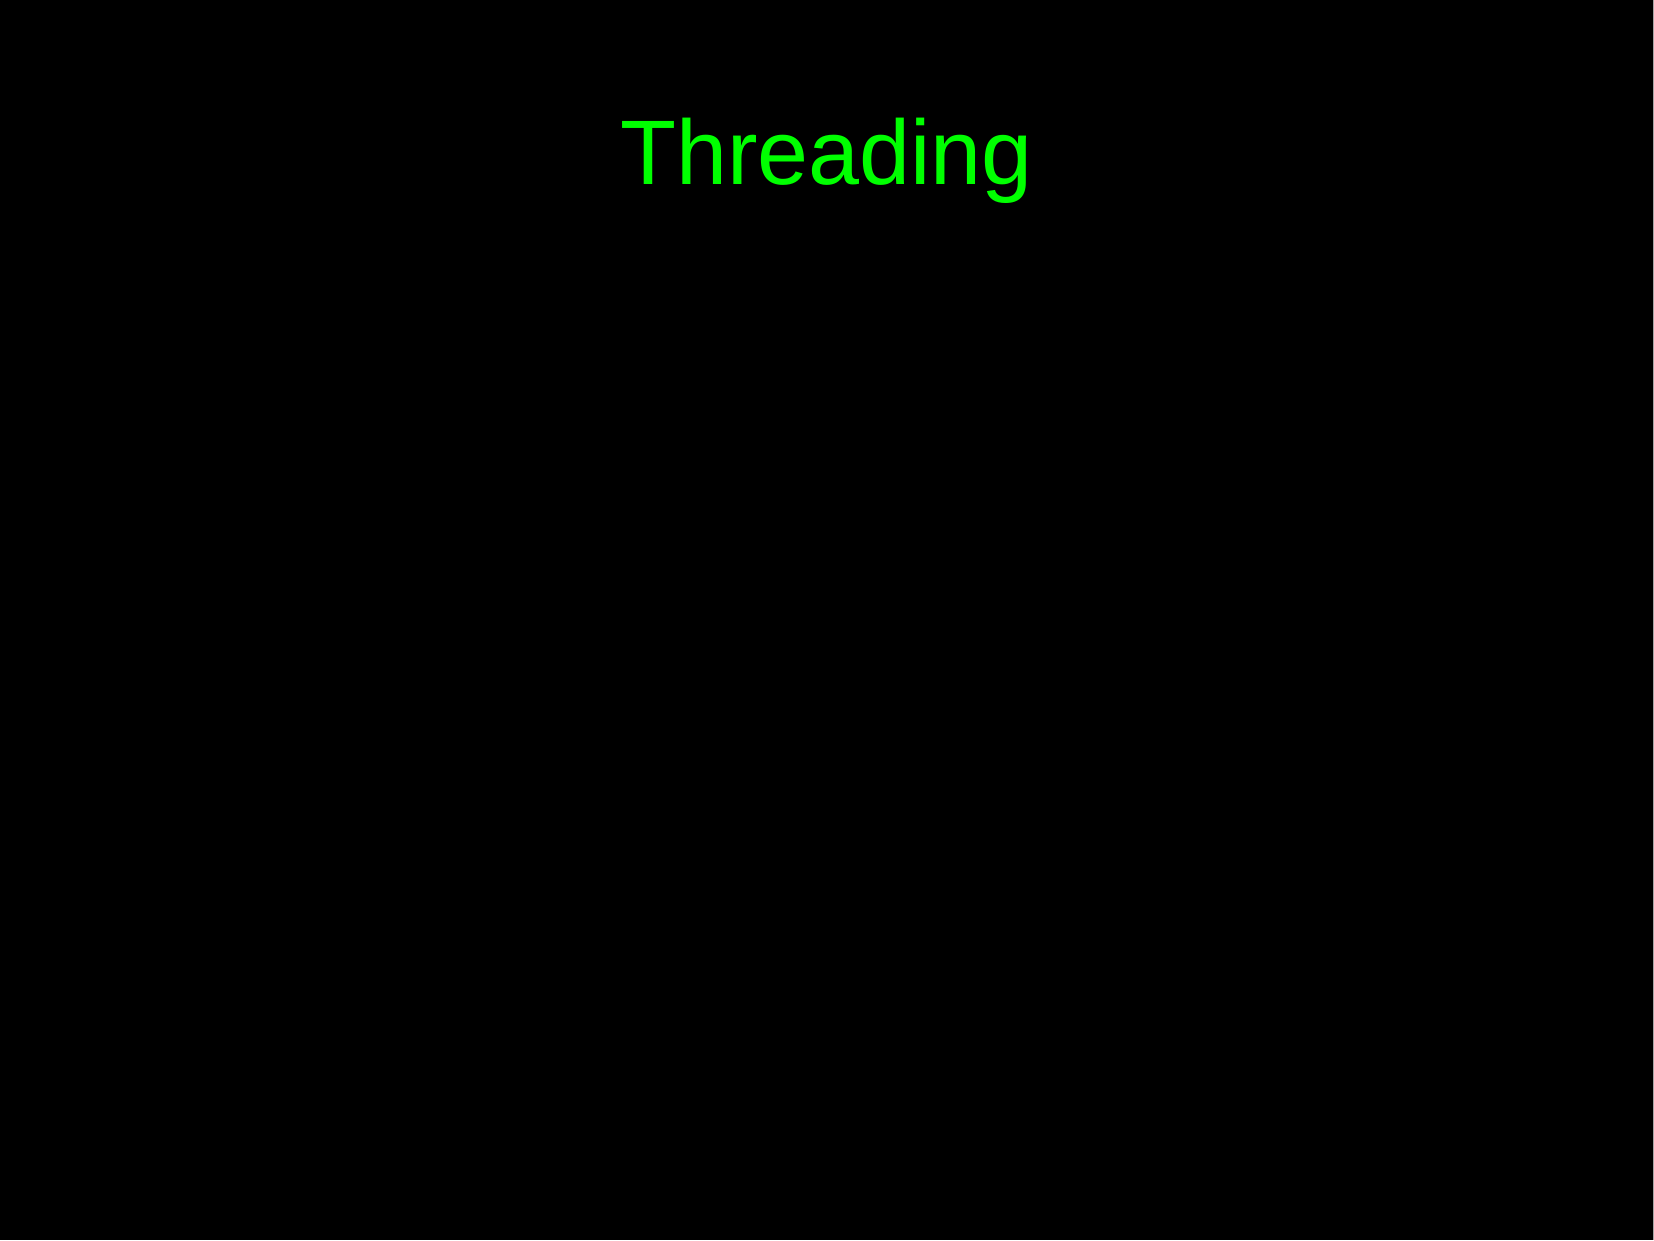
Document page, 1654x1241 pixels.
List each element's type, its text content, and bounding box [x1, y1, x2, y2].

title Threading [82, 49, 1571, 257]
